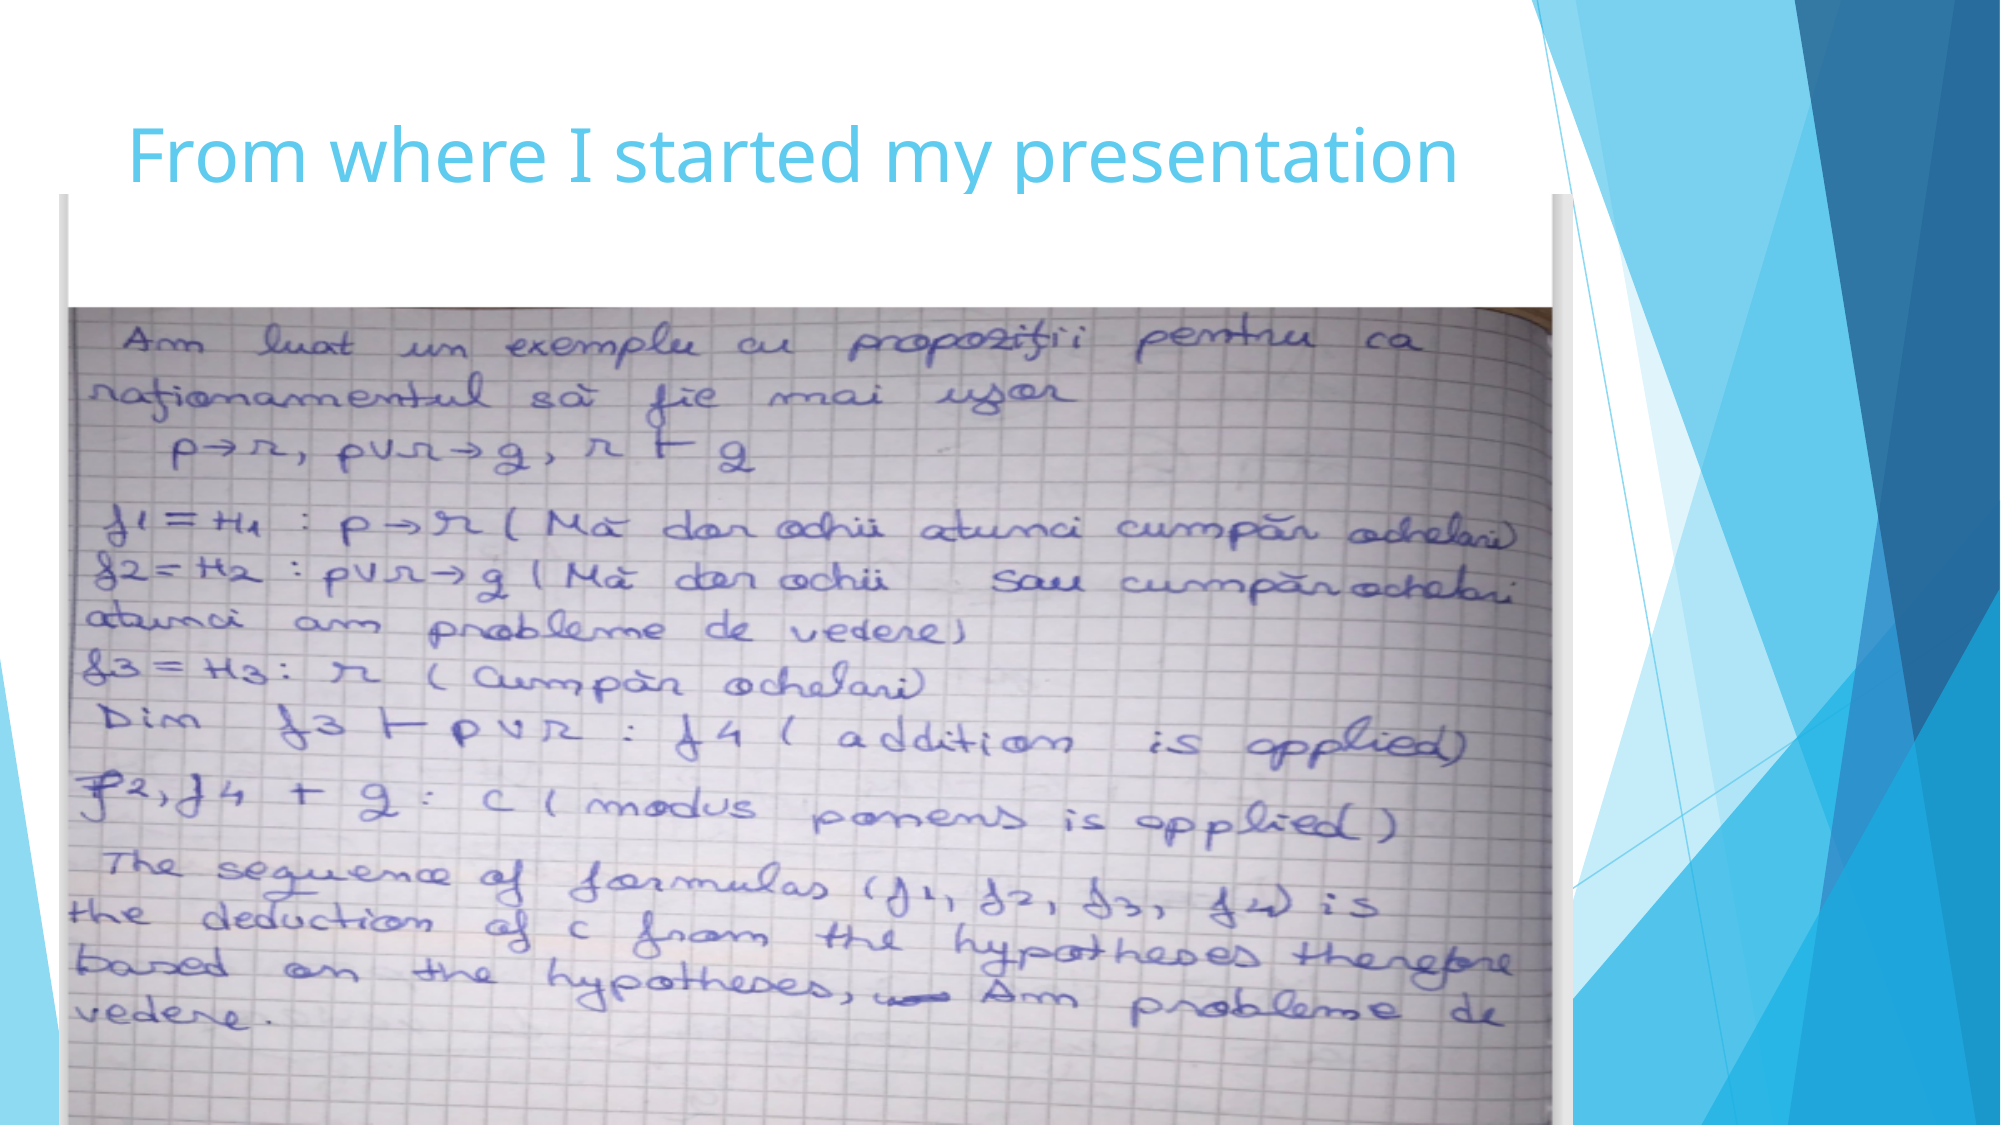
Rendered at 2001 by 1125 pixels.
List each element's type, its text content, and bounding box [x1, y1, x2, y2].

picture [59, 195, 1573, 1125]
title From where I started my presentation [111, 99, 1522, 194]
